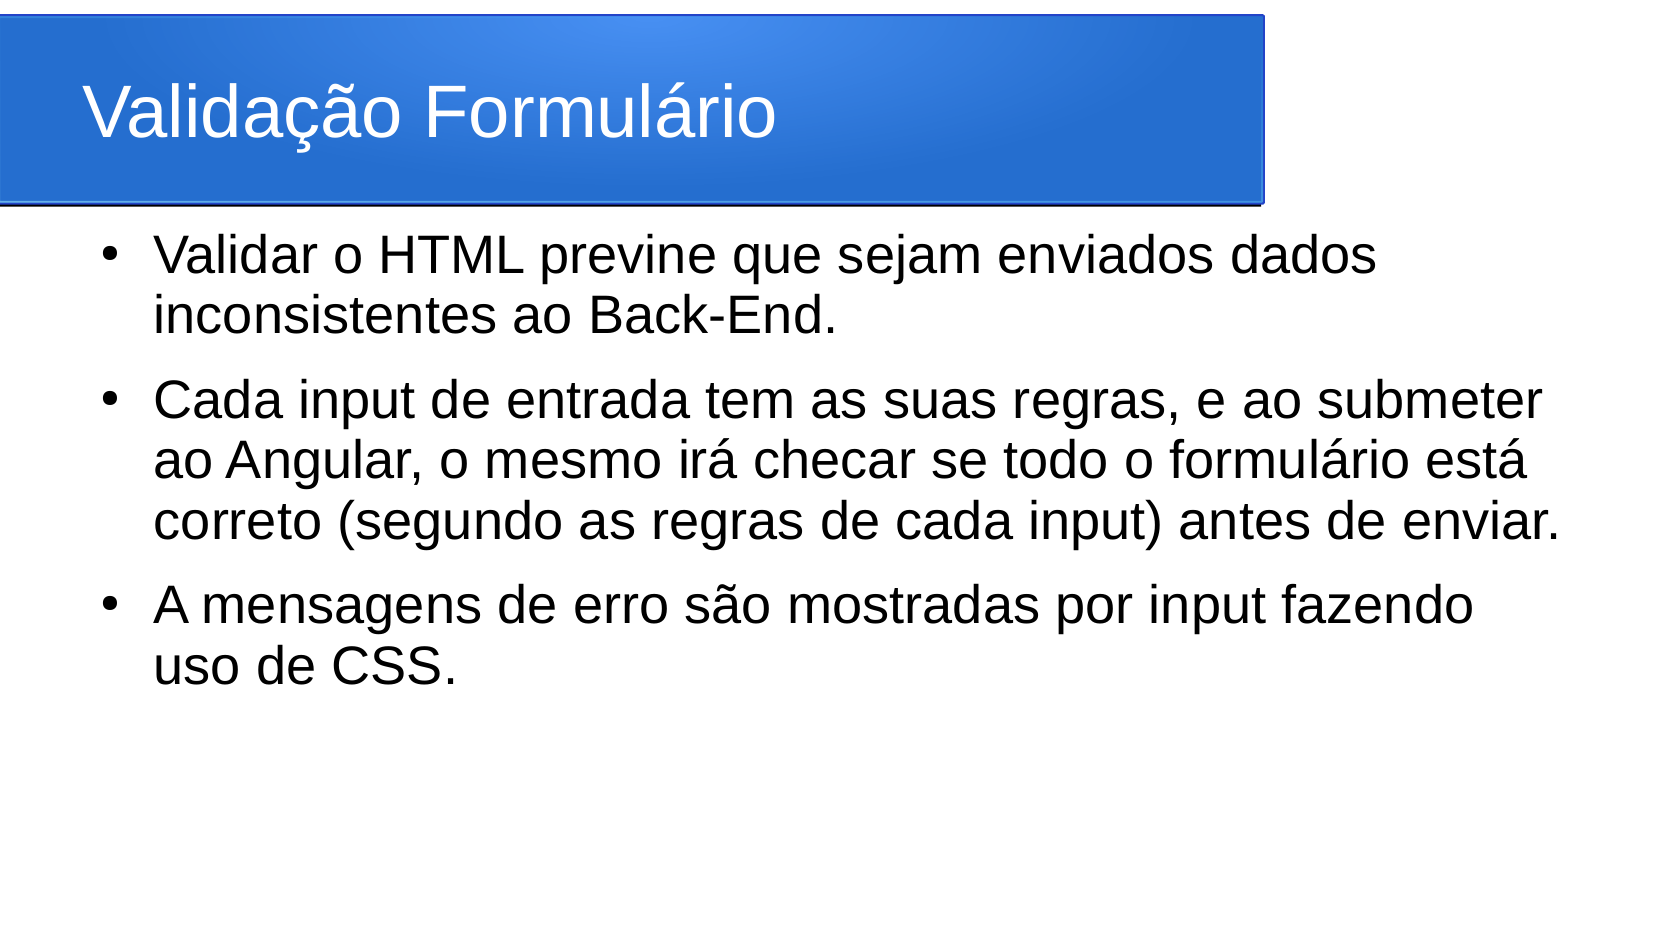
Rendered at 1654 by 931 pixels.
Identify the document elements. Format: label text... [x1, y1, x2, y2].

list Validar o HTML previne que sejam enviados dados inconsistentes ao Back-End. Cada input de entrada tem as suas regras, e ao submeter ao Angular, o mesmo irá checar se todo o formulário está correto (segundo as regras de cada input) antes de enviar. A mensagens de erro são mostradas por input fazendo uso de CSS. [82, 224, 1571, 764]
title Validação Formulário [82, 35, 1235, 189]
